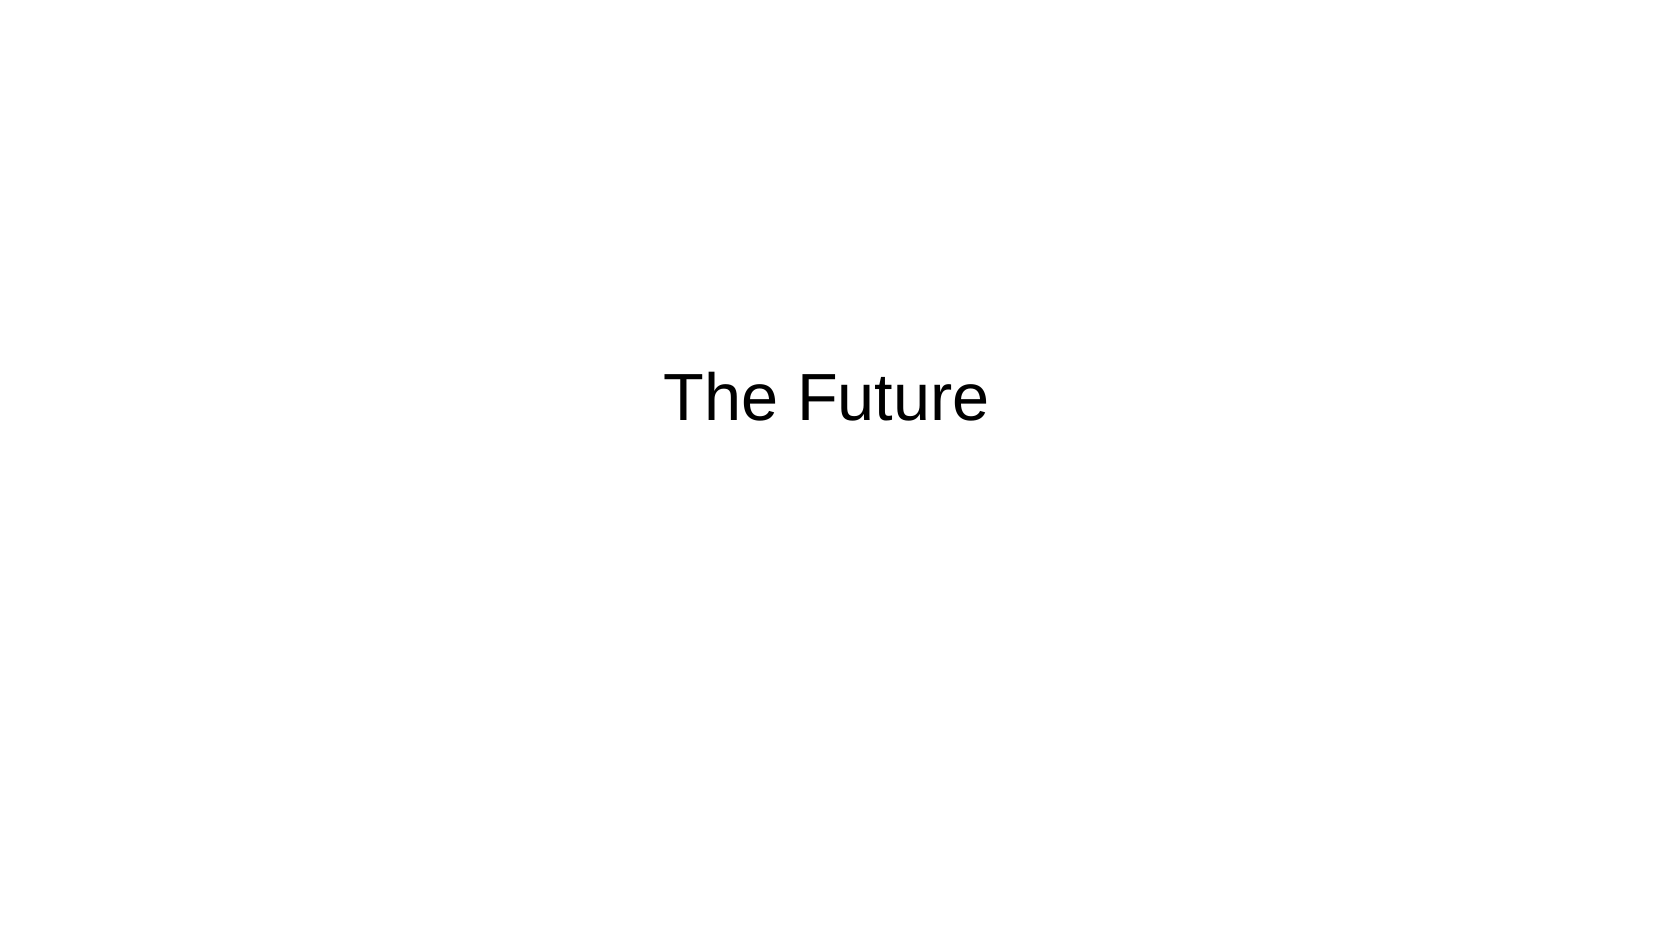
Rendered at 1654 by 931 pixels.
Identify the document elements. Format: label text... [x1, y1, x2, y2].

subtitle The Future [82, 37, 1571, 757]
